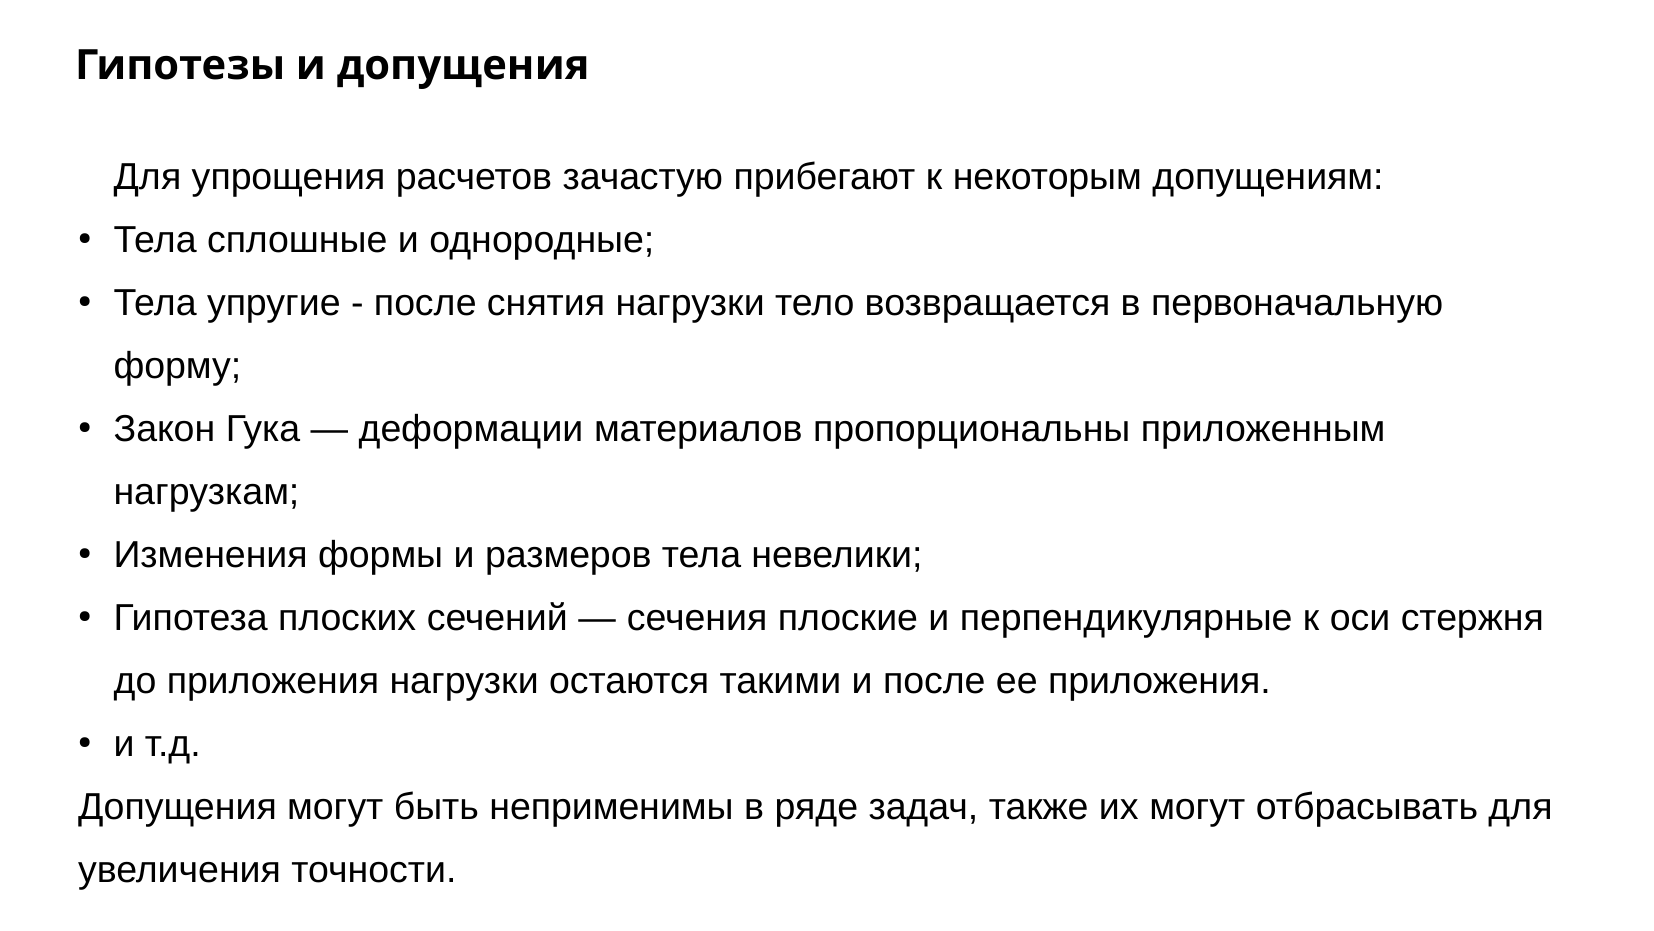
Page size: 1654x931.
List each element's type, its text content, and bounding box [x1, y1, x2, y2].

title Гипотезы и допущения [75, 37, 1564, 91]
subtitle Для упрощения расчетов зачастую прибегают к некоторым допущениям: Тела сплошные и однородные; Тела упругие - после снятия нагрузки тело возвращается в первоначальную форму; Закон Гука — деформации материалов пропорциональны приложенным нагрузкам; Изменения формы и размеров тела невелики; Гипотеза плоских сечений — сечения плоские и перпендикулярные к оси стержня до приложения нагрузки остаются такими и после ее приложения. и т.д. Допущения могут быть неприменимы в ряде задач, также их могут отбрасывать для увеличения точности. [78, 135, 1567, 891]
